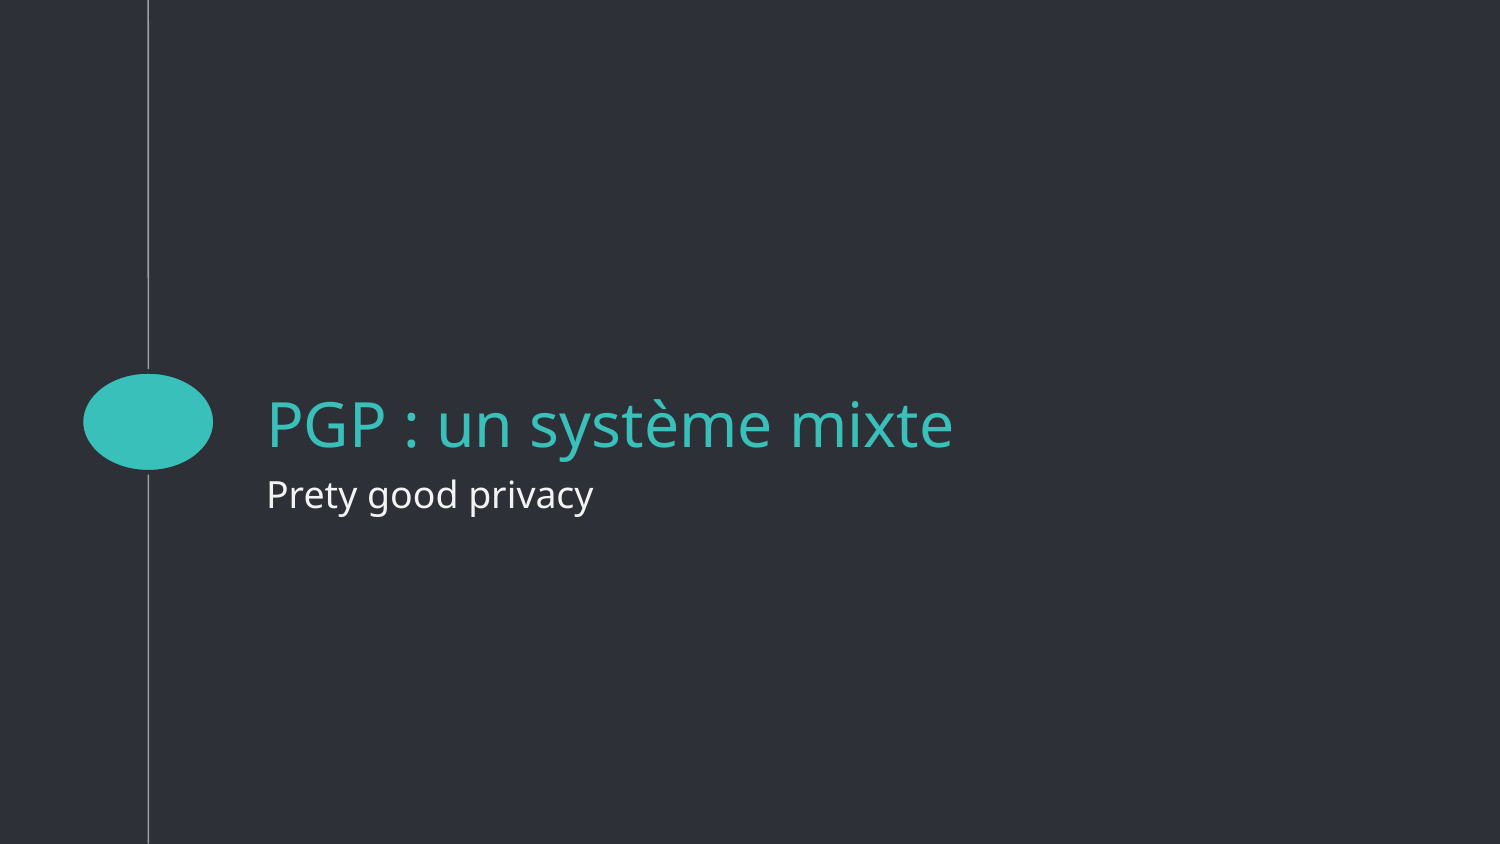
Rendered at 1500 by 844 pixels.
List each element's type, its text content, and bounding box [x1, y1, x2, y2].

subtitle Prety good privacy [250, 456, 1388, 515]
title PGP : un système mixte [250, 378, 1362, 456]
